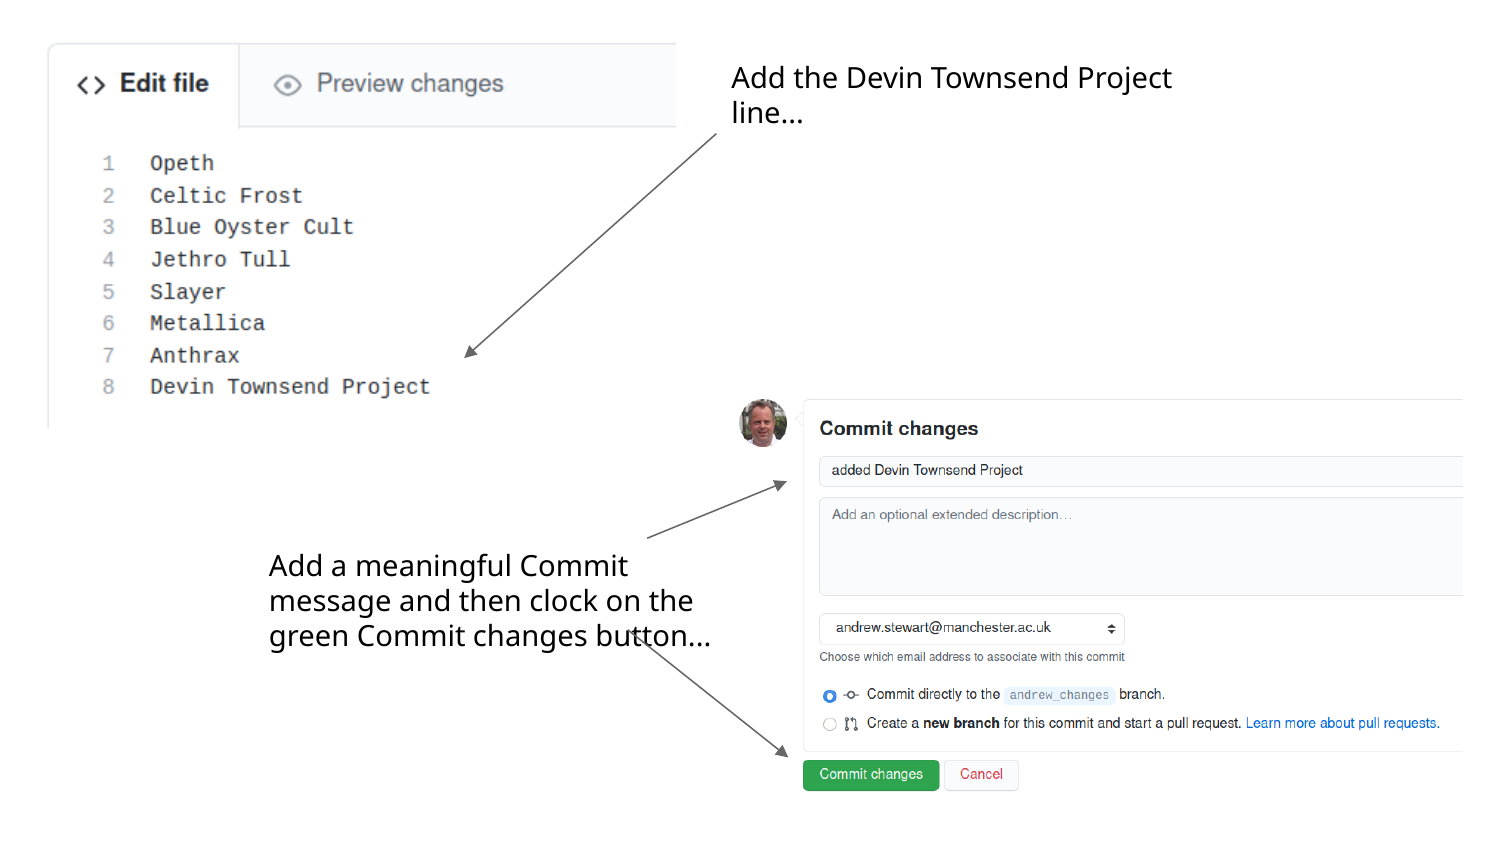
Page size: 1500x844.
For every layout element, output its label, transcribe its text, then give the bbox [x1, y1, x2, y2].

picture [729, 388, 1463, 813]
text_box Add a meaningful Commit message and then clock on the green Commit changes button... [253, 532, 763, 801]
picture [24, 24, 676, 428]
text_box Add the Devin Townsend Project line... [716, 44, 1268, 223]
